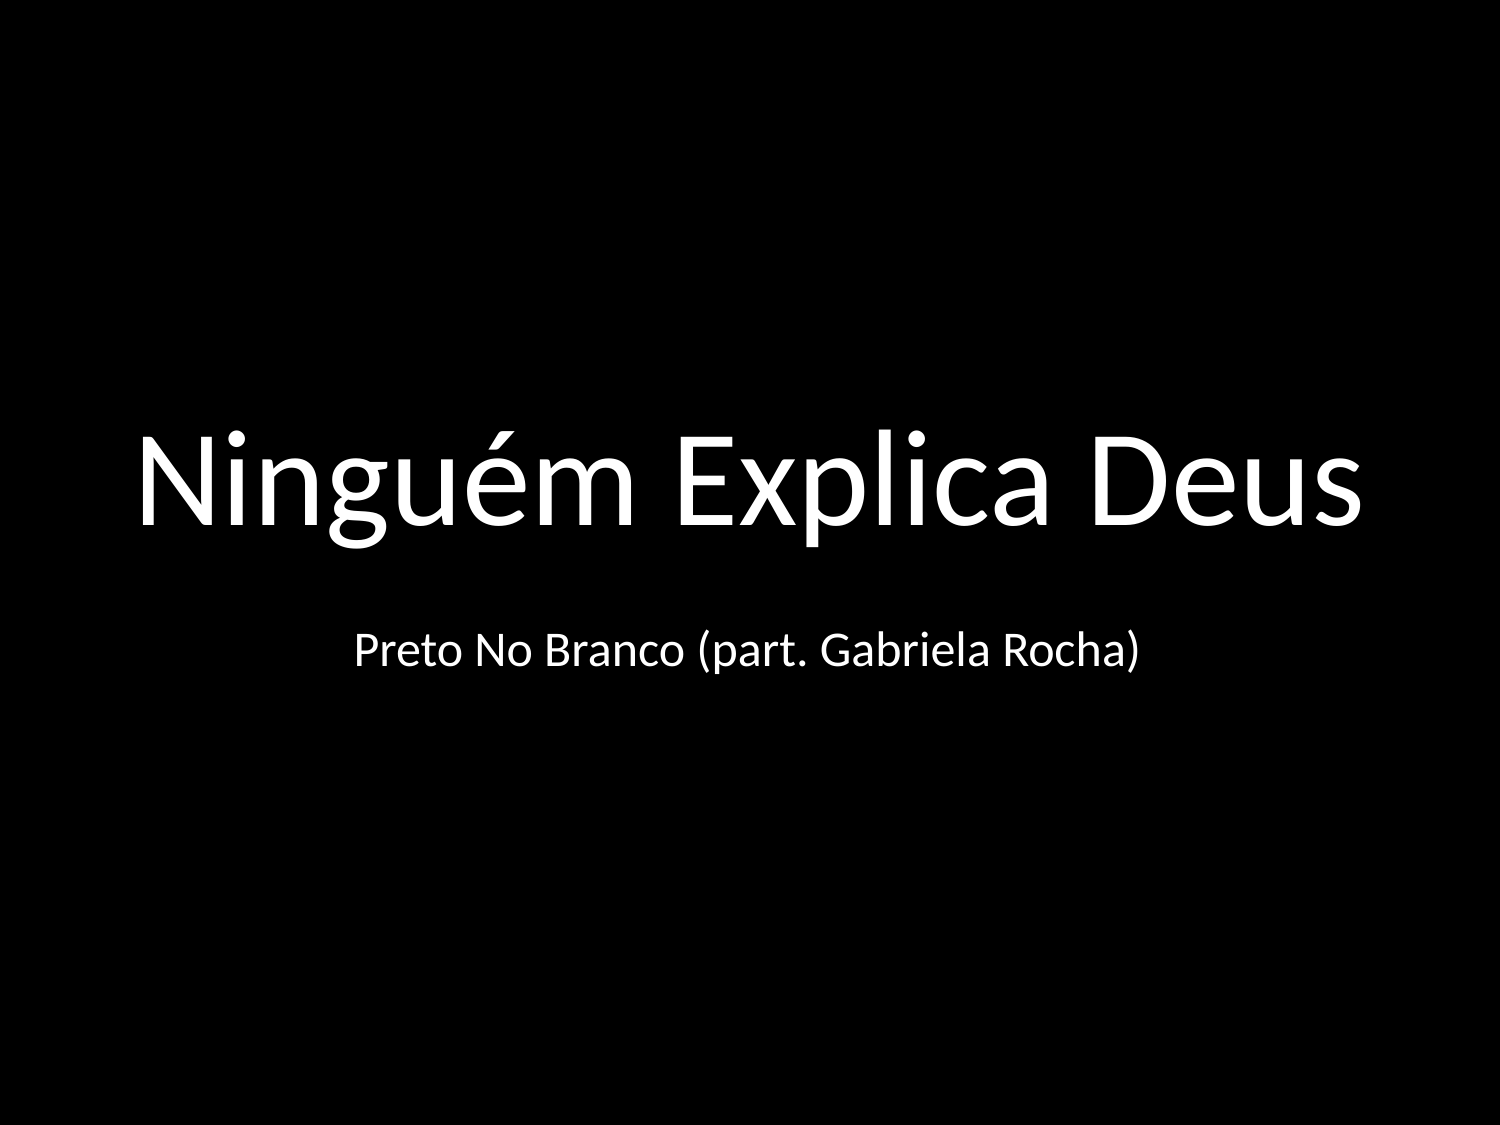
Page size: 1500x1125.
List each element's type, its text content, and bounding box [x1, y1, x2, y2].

subtitle Preto No Branco (part. Gabriela Rocha) [222, 609, 1273, 897]
title Ninguém Explica Deus [112, 349, 1388, 591]
